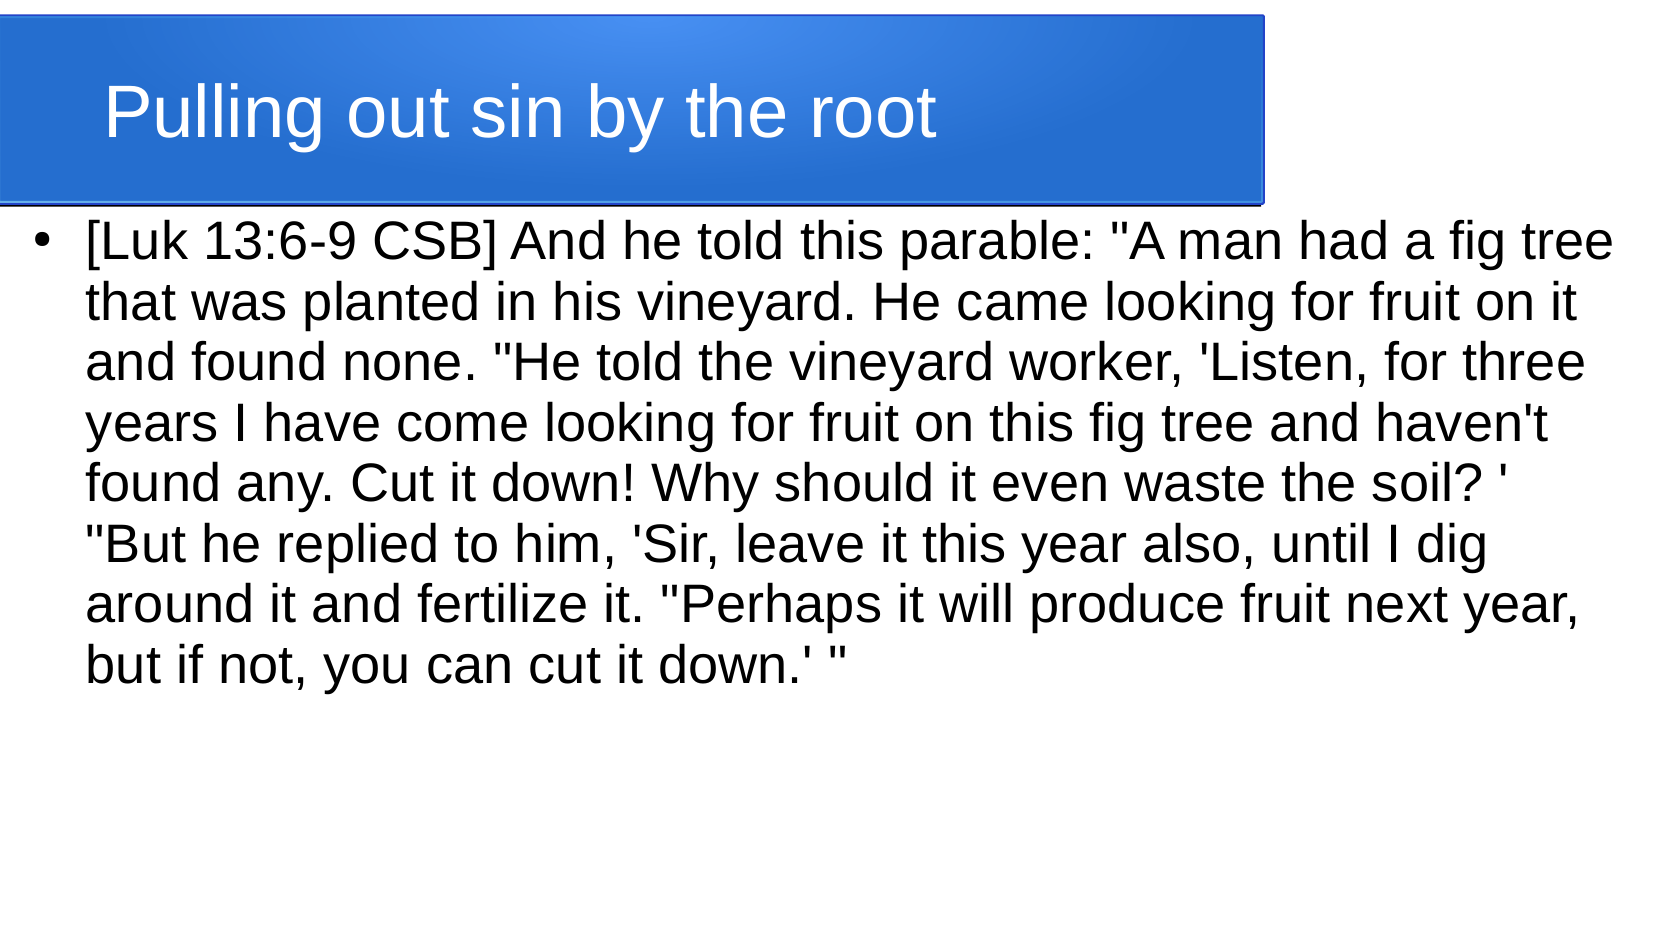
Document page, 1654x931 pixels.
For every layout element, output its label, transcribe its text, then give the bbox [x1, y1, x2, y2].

list [Luk 13:6-9 CSB] And he told this parable: "A man had a fig tree that was planted in his vineyard. He came looking for fruit on it and found none. "He told the vineyard worker, 'Listen, for three years I have come looking for fruit on this fig tree and haven't found any. Cut it down! Why should it even waste the soil? ' "But he replied to him, 'Sir, leave it this year also, until I dig around it and fertilize it. "Perhaps it will produce fruit next year, but if not, you can cut it down.' " [15, 210, 1621, 916]
title Pulling out sin by the root [82, 35, 1235, 189]
